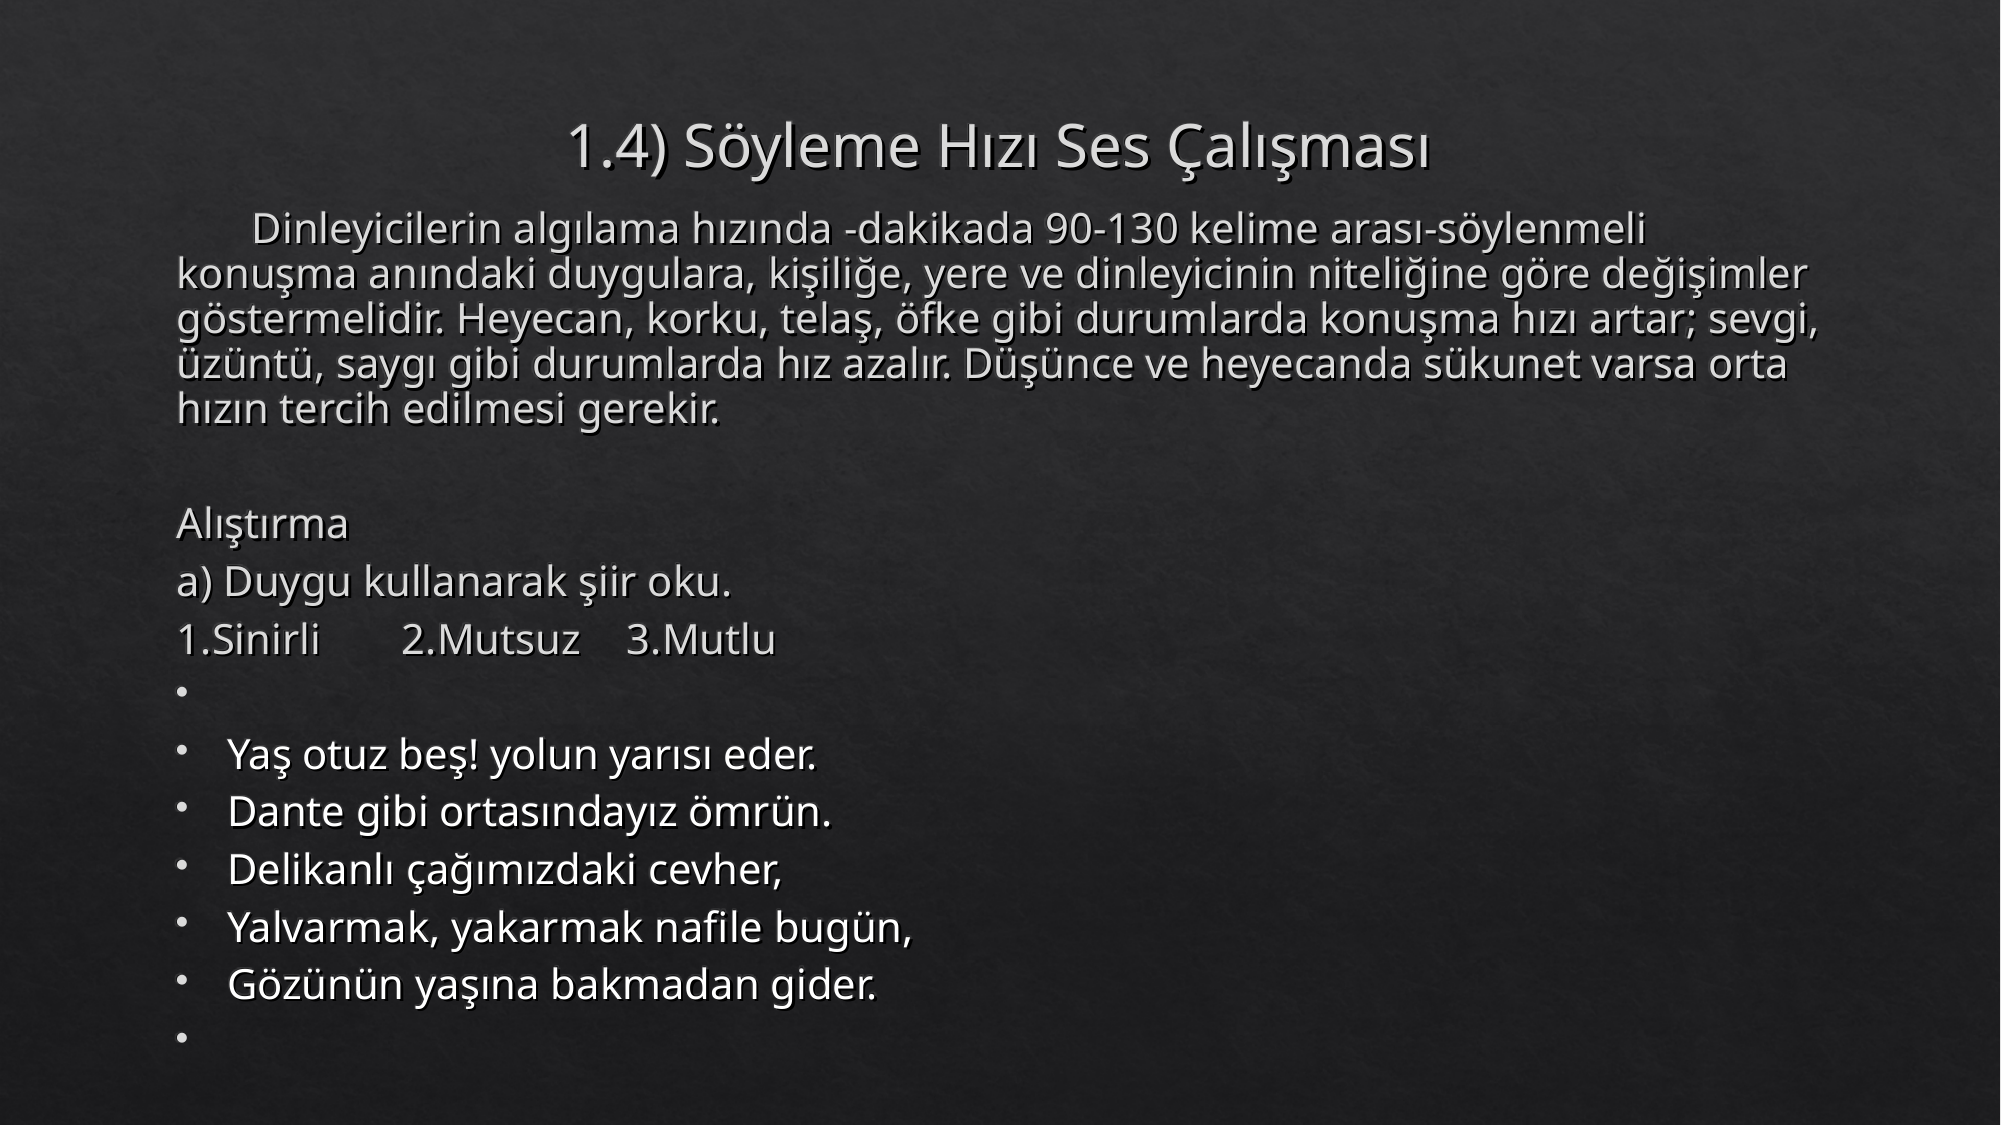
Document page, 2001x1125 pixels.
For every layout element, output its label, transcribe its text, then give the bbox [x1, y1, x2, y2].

list Dinleyicilerin algılama hızında -dakikada 90-130 kelime arası-söylenmeli konuşma anındaki duygulara, kişiliğe, yere ve dinleyicinin niteliğine göre değişimler göstermelidir. Heyecan, korku, telaş, öfke gibi durumlarda konuşma hızı artar; sevgi, üzüntü, saygı gibi durumlarda hız azalır. Düşünce ve heyecanda sükunet varsa orta hızın tercih edilmesi gerekir. Alıştırma a) Duygu kullanarak şiir oku. 1.Sinirli 2.Mutsuz 3.Mutlu Yaş otuz beş! yolun yarısı eder. Dante gibi ortasındayız ömrün. Delikanlı çağımızdaki cevher, Yalvarmak, yakarmak nafile bugün, Gözünün yaşına bakmadan gider. [149, 200, 1849, 1125]
title 1.4) Söyleme Hızı Ses Çalışması [149, 99, 1849, 200]
